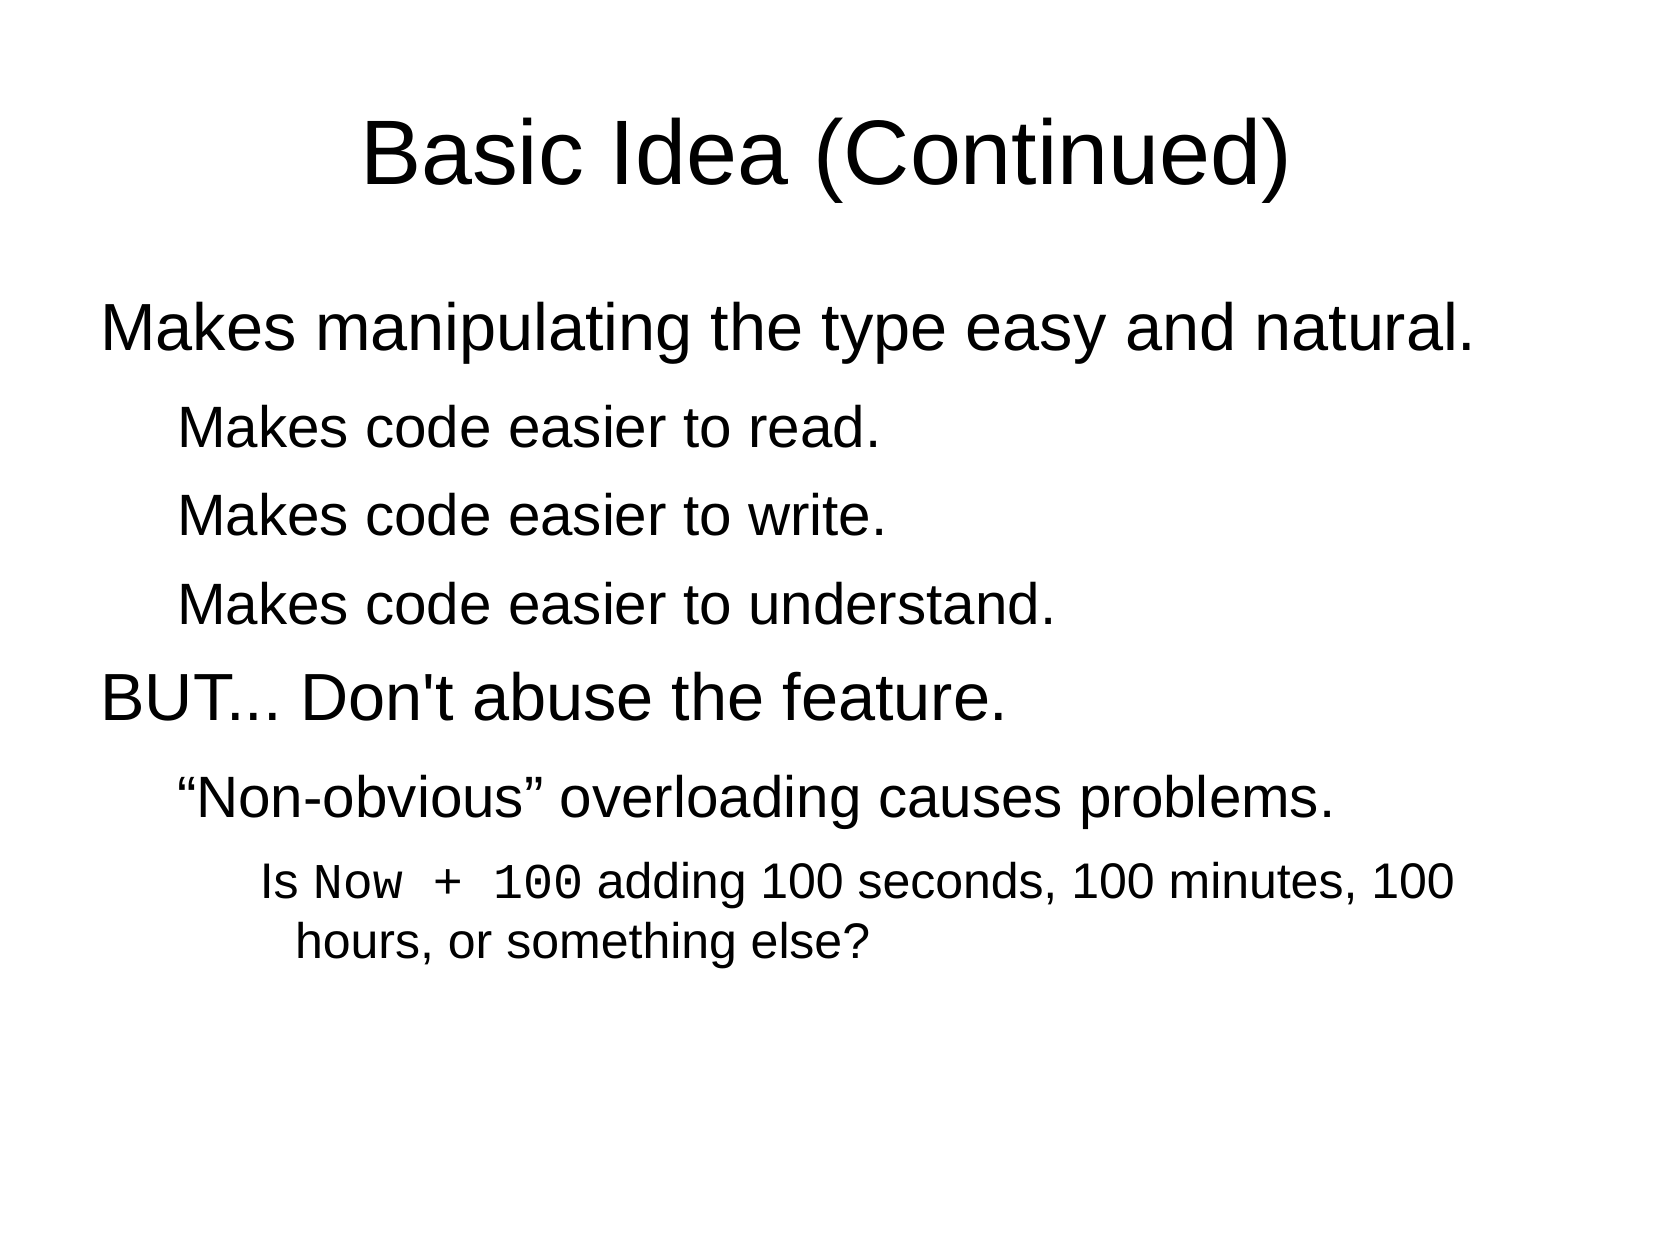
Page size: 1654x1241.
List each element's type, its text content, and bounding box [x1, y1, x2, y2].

title Basic Idea (Continued) [82, 49, 1571, 257]
list Makes manipulating the type easy and natural. Makes code easier to read. Makes code easier to write. Makes code easier to understand. BUT... Don't abuse the feature. “Non-obvious” overloading causes problems. Is Now + 100 adding 100 seconds, 100 minutes, 100 hours, or something else? [82, 290, 1571, 1094]
